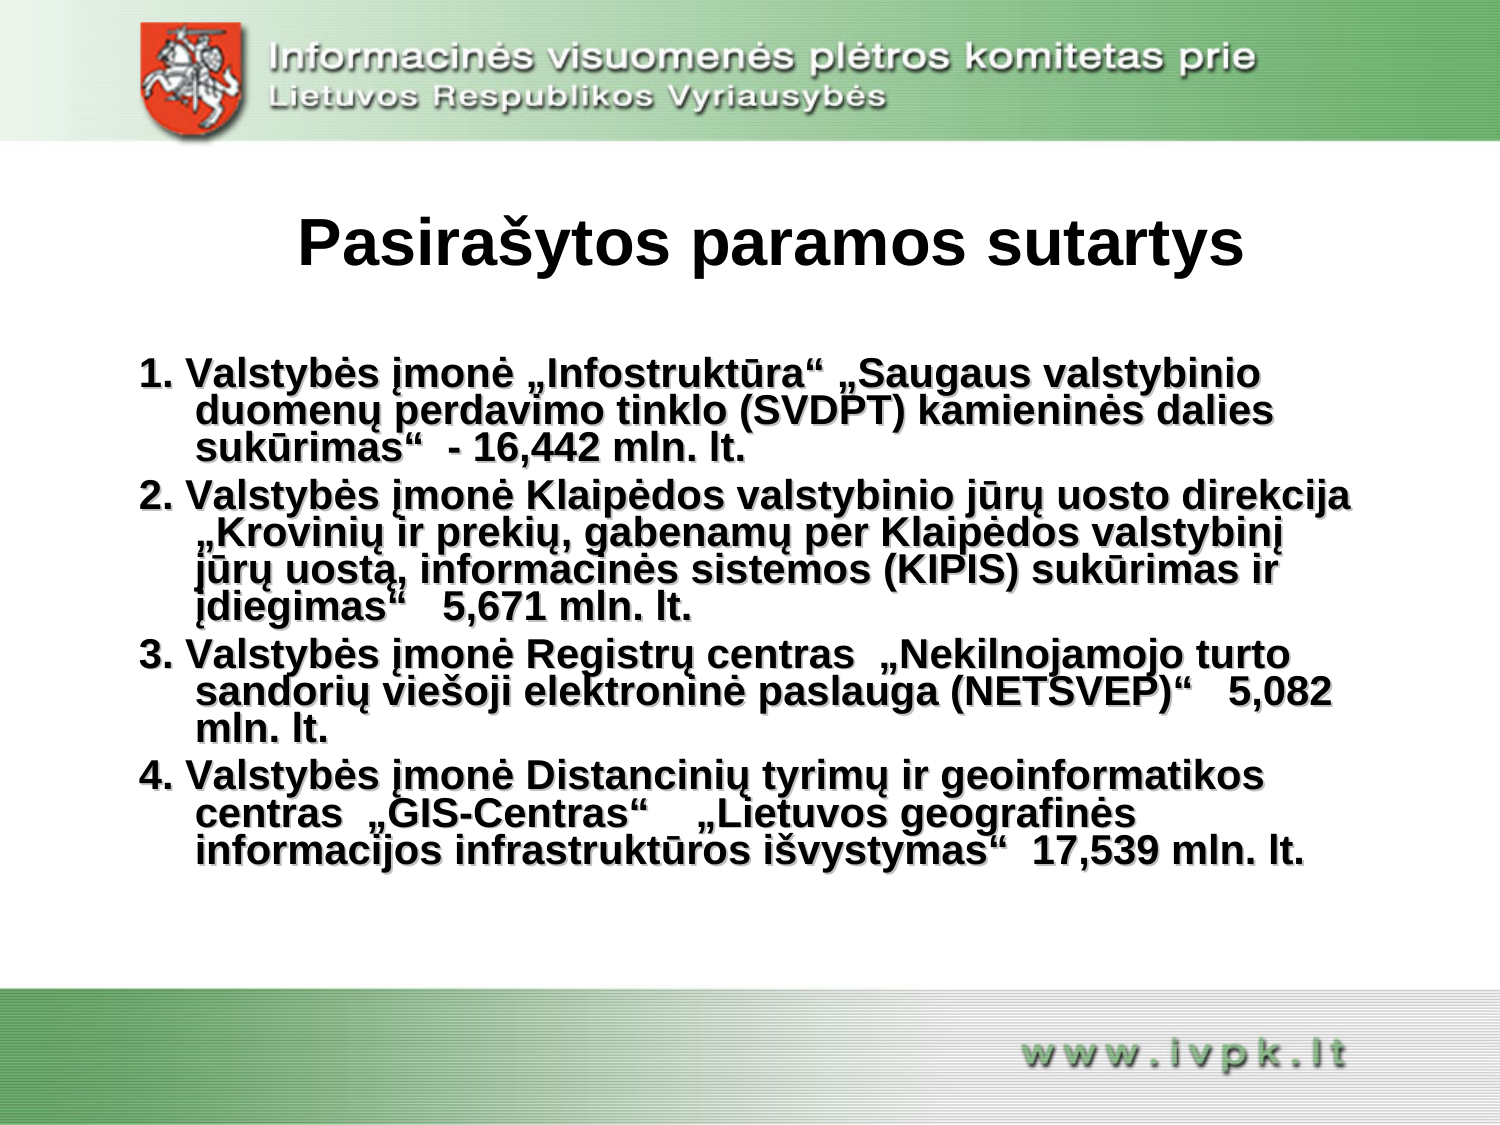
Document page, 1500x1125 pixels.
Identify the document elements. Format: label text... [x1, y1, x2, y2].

list 1. Valstybės įmonė „Infostruktūra“ „Saugaus valstybinio duomenų perdavimo tinklo (SVDPT) kamieninės dalies sukūrimas“ - 16,442 mln. lt. 2. Valstybės įmonė Klaipėdos valstybinio jūrų uosto direkcija „Krovinių ir prekių, gabenamų per Klaipėdos valstybinį jūrų uostą, informacinės sistemos (KIPIS) sukūrimas ir įdiegimas“ 5,671 mln. lt. 3. Valstybės įmonė Registrų centras „Nekilnojamojo turto sandorių viešoji elektroninė paslauga (NETSVEP)“ 5,082 mln. lt. 4. Valstybės įmonė Distancinių tyrimų ir geoinformatikos centras „GIS-Centras“ „Lietuvos geografinės informacijos infrastruktūros išvystymas“ 17,539 mln. lt. [123, 350, 1385, 965]
title Pasirašytos paramos sutartys [159, 148, 1385, 337]
picture [0, 0, 1500, 1125]
